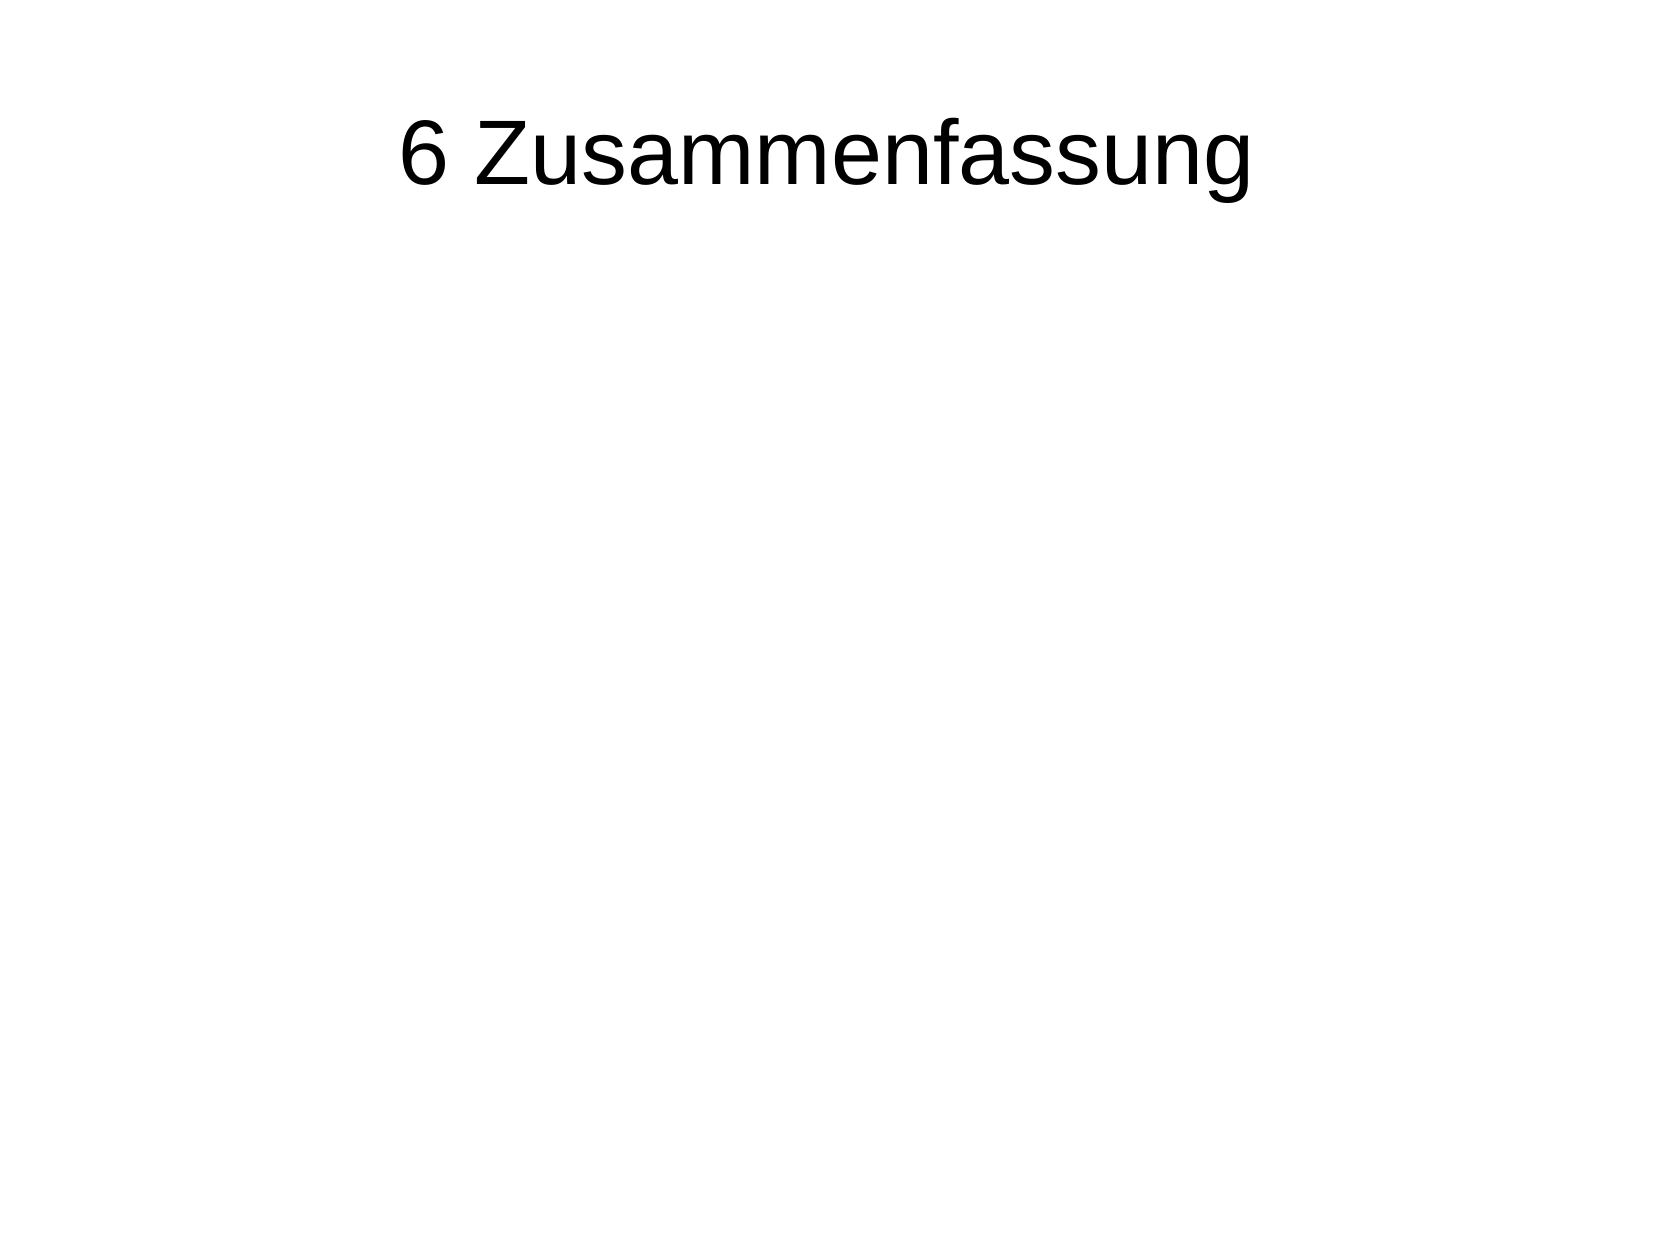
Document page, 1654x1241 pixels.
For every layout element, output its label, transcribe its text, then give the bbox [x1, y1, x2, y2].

title 6 Zusammenfassung [82, 49, 1571, 257]
